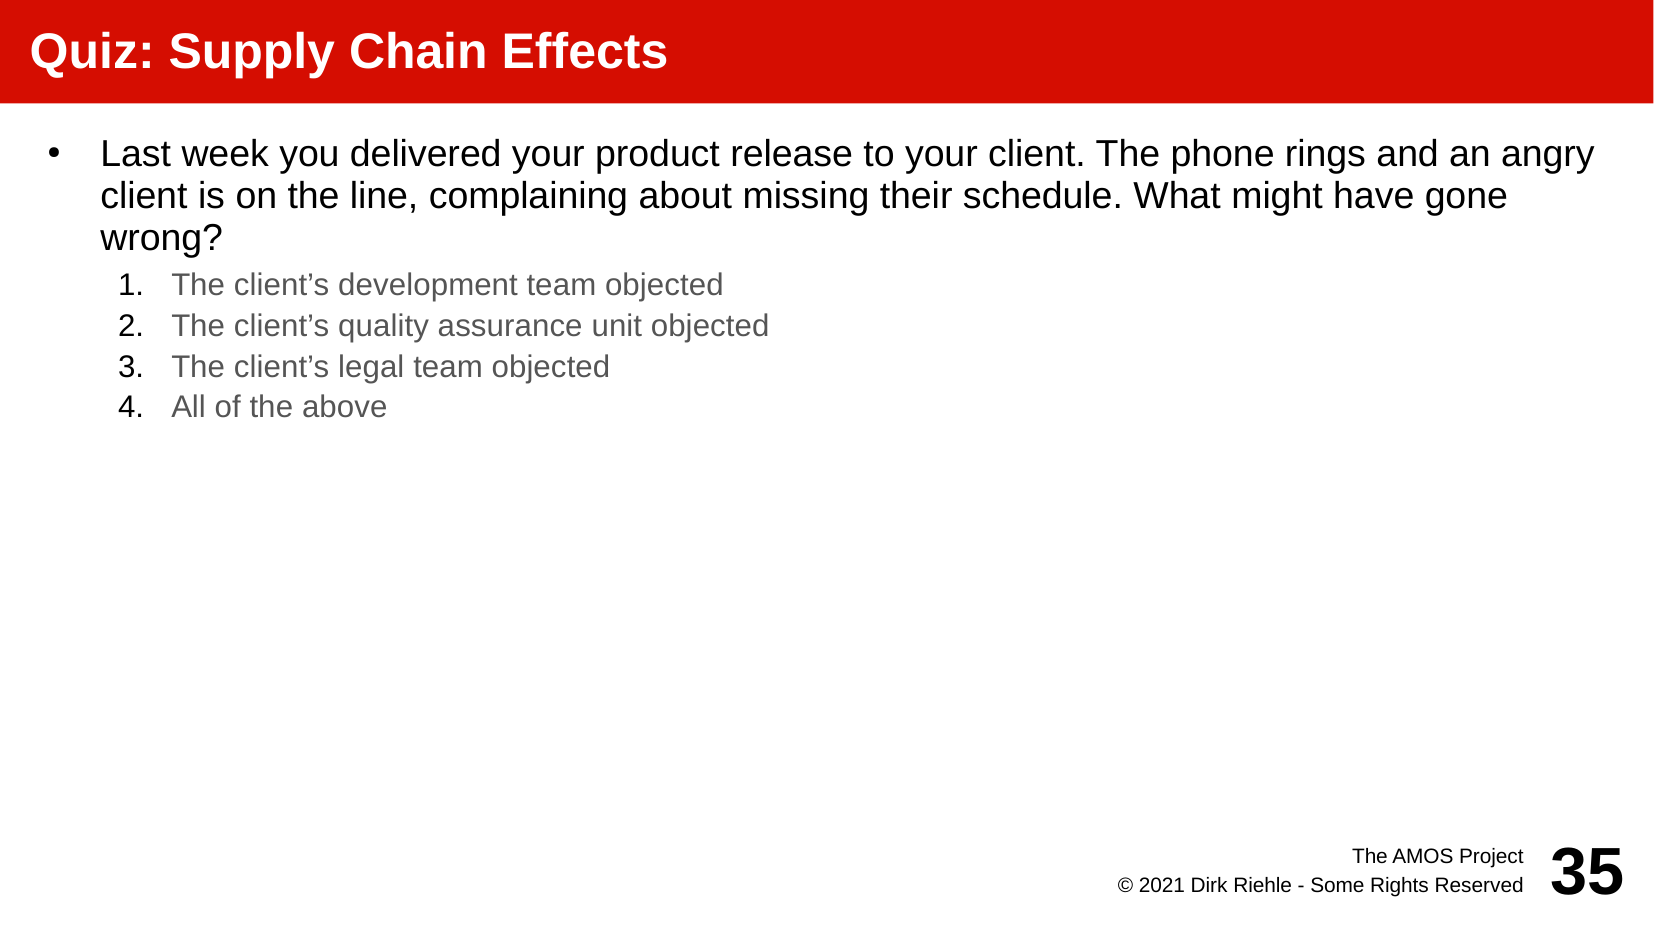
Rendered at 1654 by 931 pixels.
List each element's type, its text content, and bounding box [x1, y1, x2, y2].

title Quiz: Supply Chain Effects [0, 0, 1654, 104]
list Last week you delivered your product release to your client. The phone rings and an angry client is on the line, complaining about missing their schedule. What might have gone wrong? The client’s development team objected The client’s quality assurance unit objected The client’s legal team objected All of the above [29, 132, 1625, 813]
